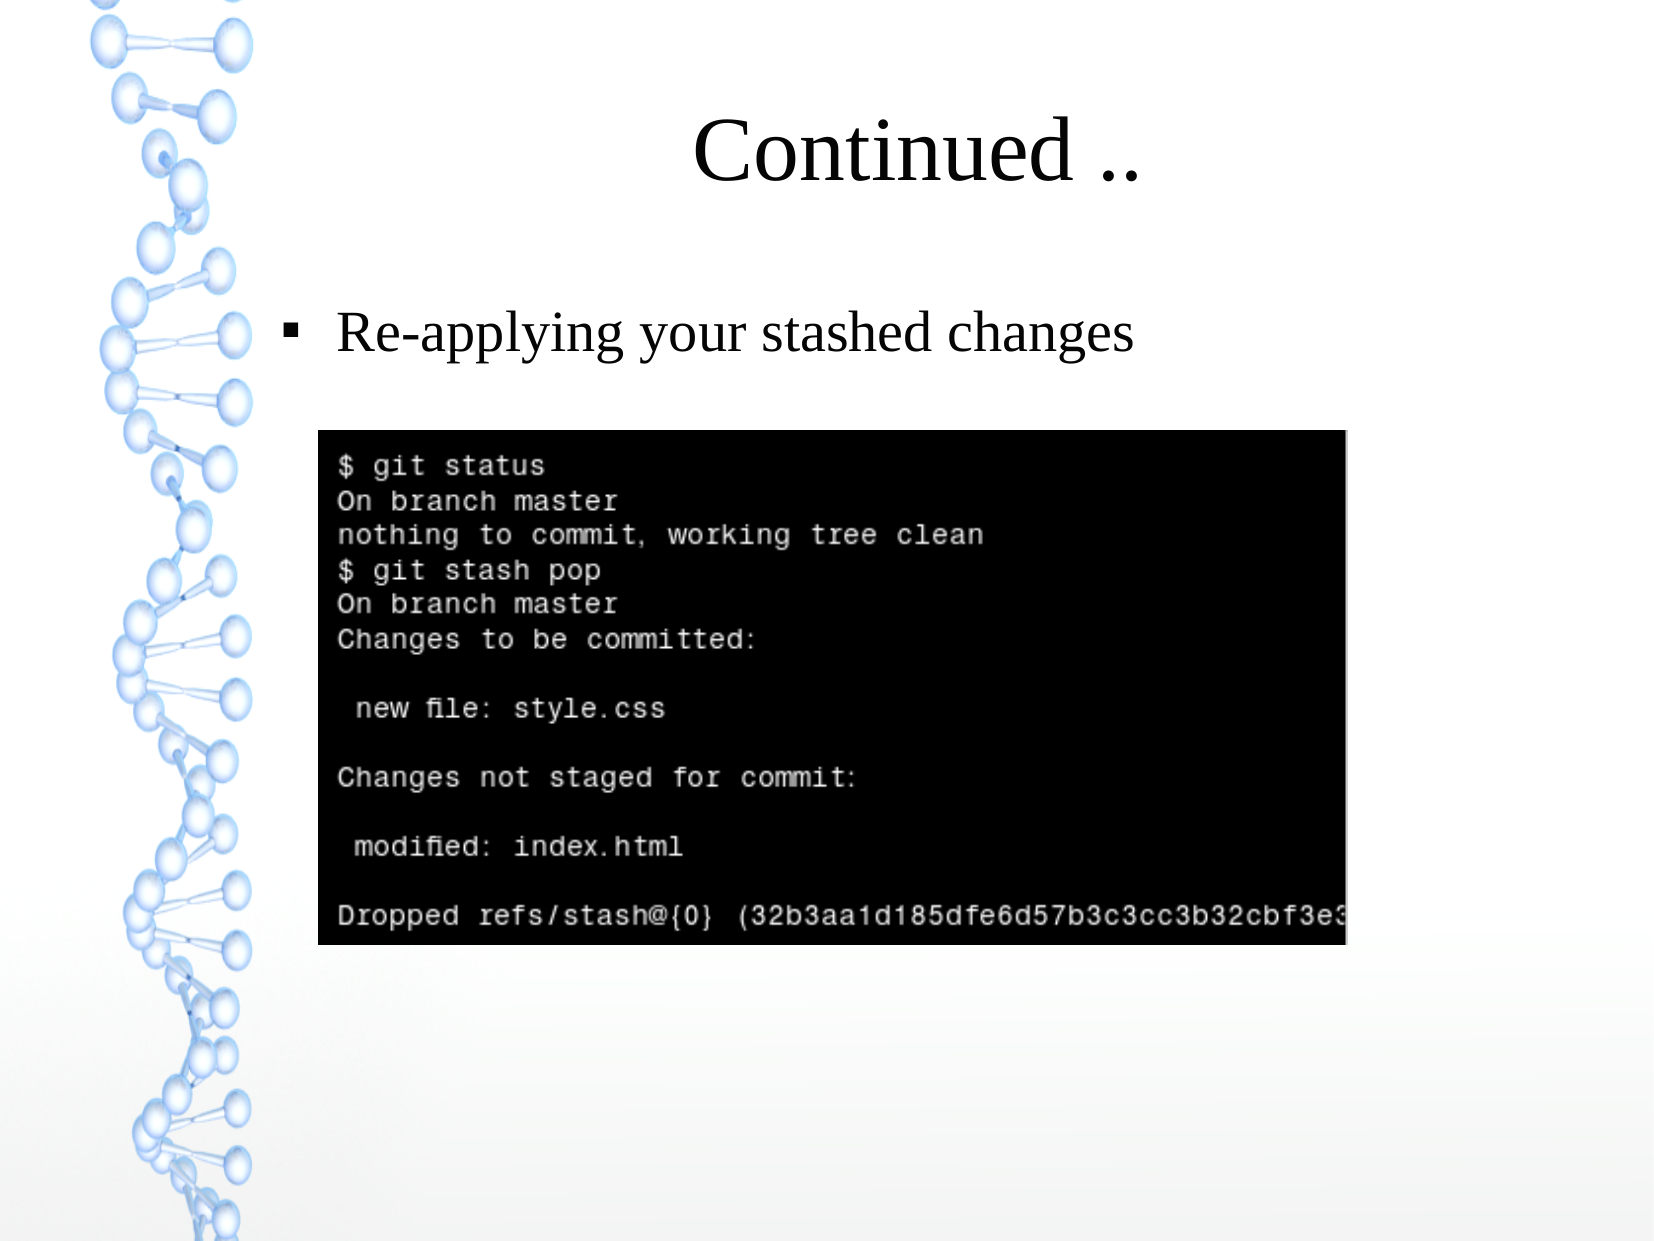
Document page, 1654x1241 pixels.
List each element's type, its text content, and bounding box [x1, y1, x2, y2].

title Continued .. [265, 47, 1595, 252]
picture [0, 0, 1654, 1241]
list Re-applying your stashed changes [265, 299, 1595, 1019]
